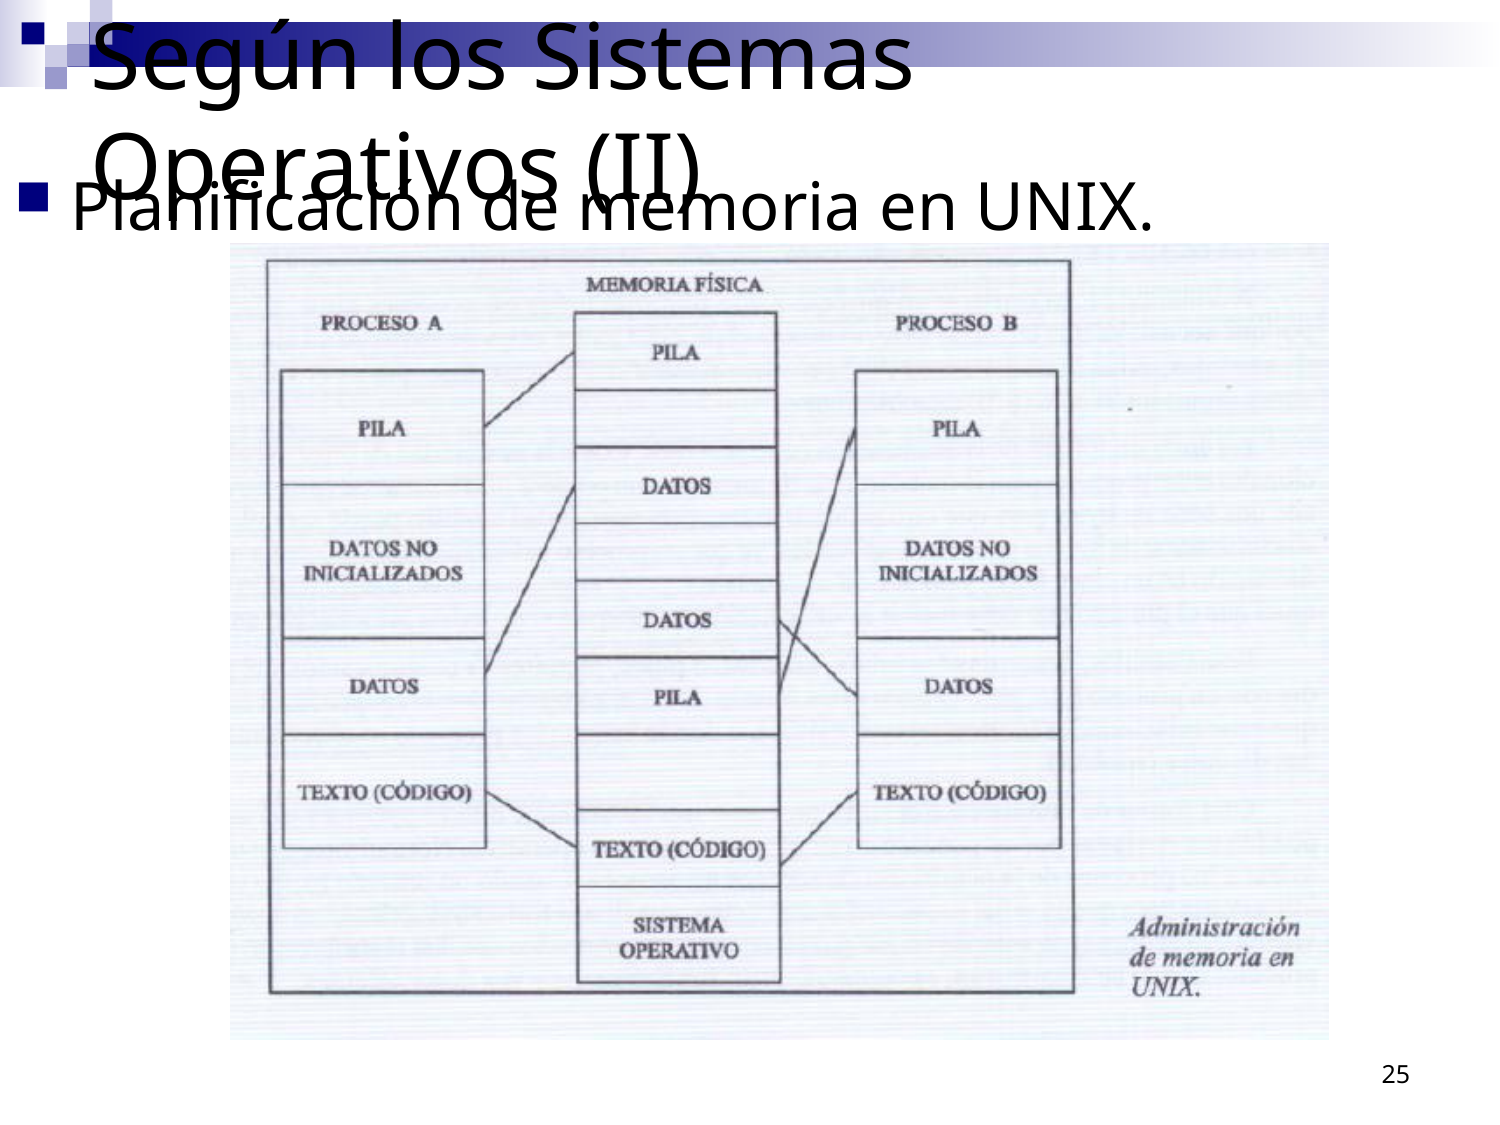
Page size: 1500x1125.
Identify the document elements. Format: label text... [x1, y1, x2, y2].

text_box <number> [1074, 1025, 1426, 1101]
text_box Según los Sistemas Operativos (II) [75, 0, 1426, 155]
picture [230, 243, 1329, 1040]
text_box Planificación de memoria en UNIX. [0, 155, 1500, 894]
